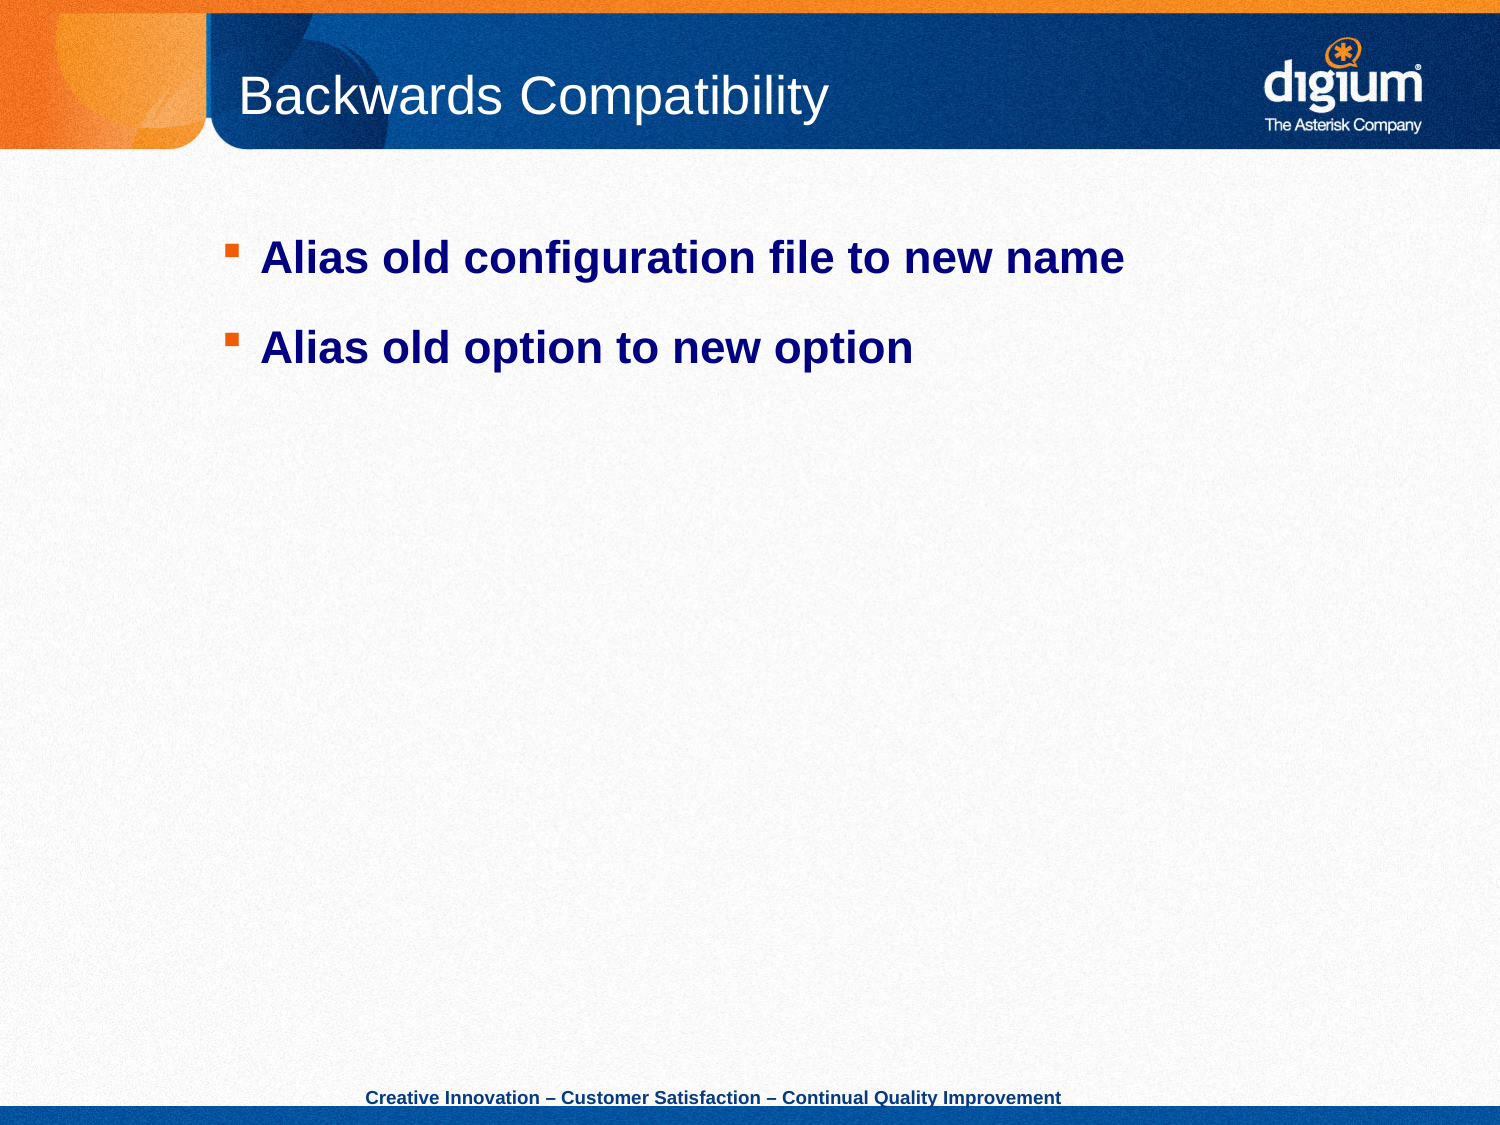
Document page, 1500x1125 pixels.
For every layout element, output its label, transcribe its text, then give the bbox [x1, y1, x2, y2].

picture [0, 0, 1500, 1125]
list Alias old configuration file to new name Alias old option to new option [206, 224, 1301, 967]
title Backwards Compatibility [238, 27, 1243, 127]
